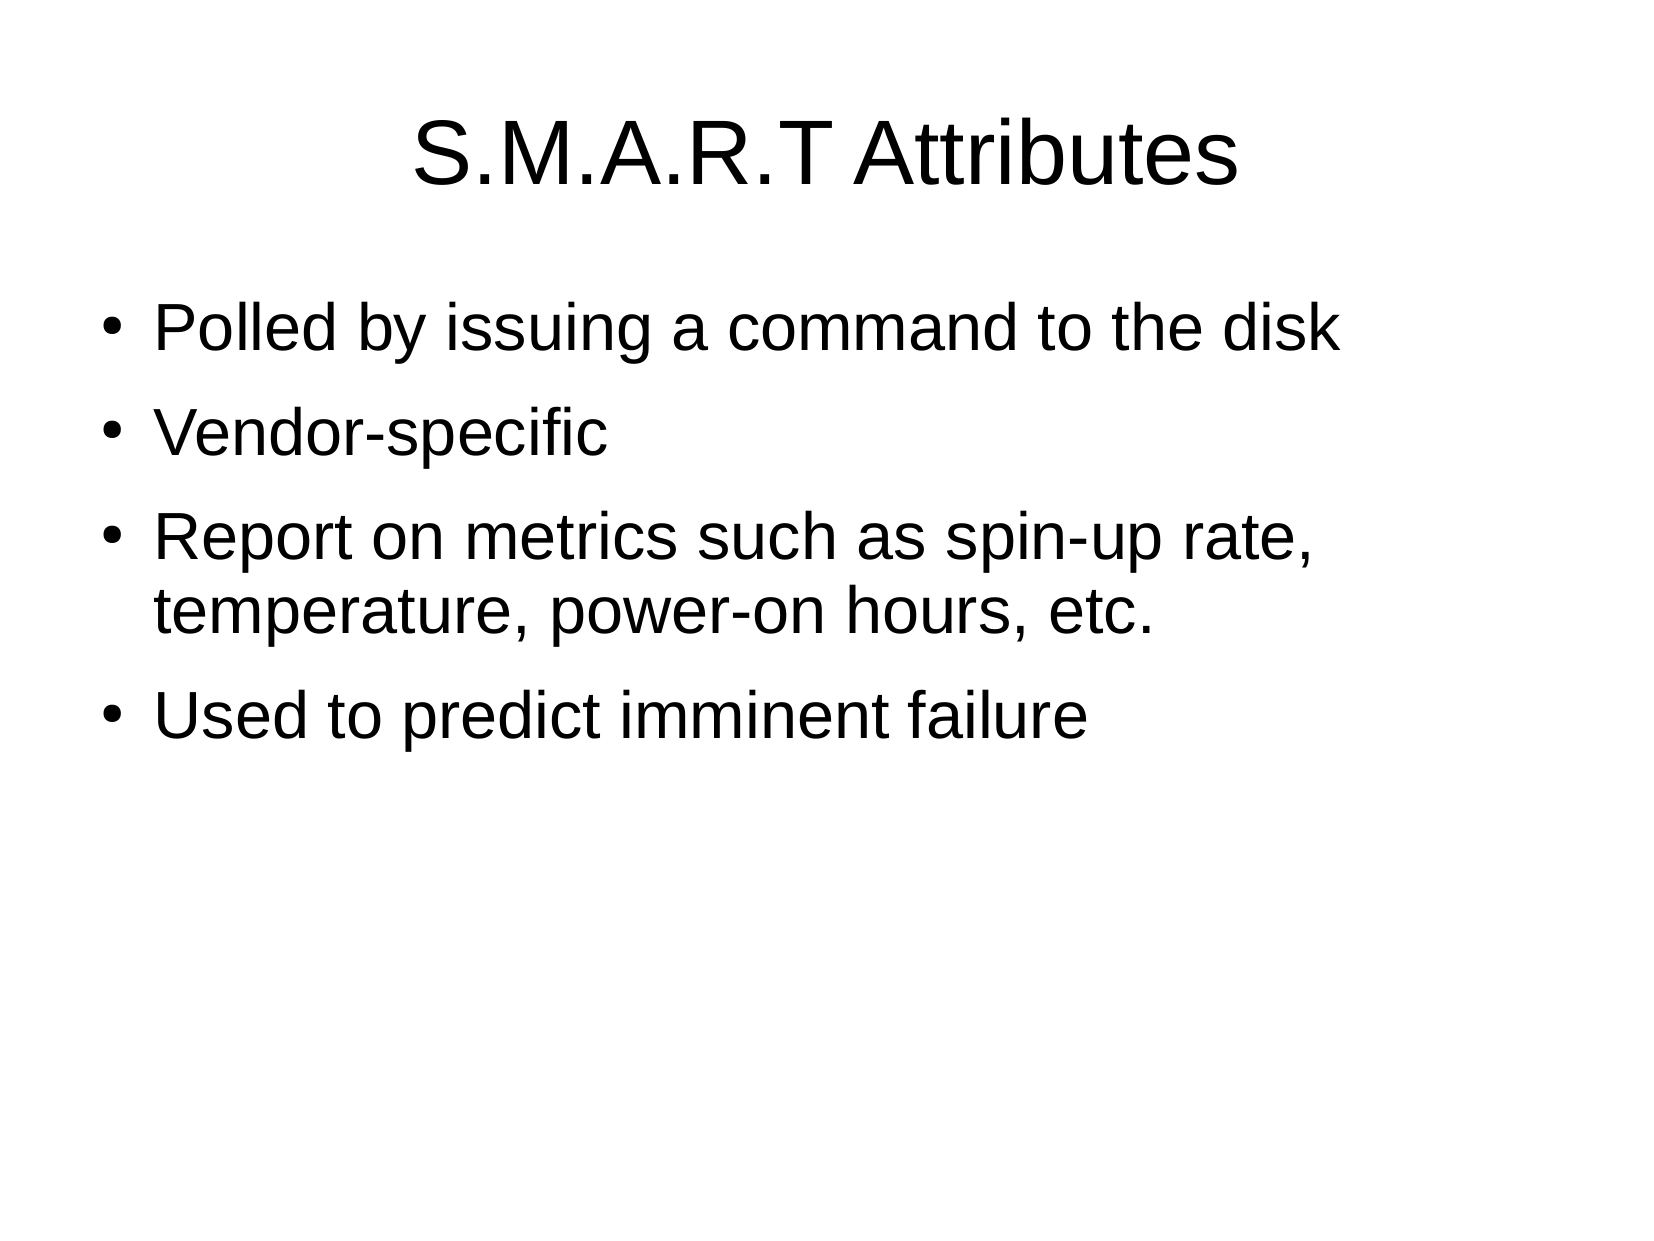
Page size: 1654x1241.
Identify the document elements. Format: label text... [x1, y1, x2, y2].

list Polled by issuing a command to the disk Vendor-specific Report on metrics such as spin-up rate, temperature, power-on hours, etc. Used to predict imminent failure [82, 290, 1571, 1109]
title S.M.A.R.T Attributes [82, 49, 1571, 257]
